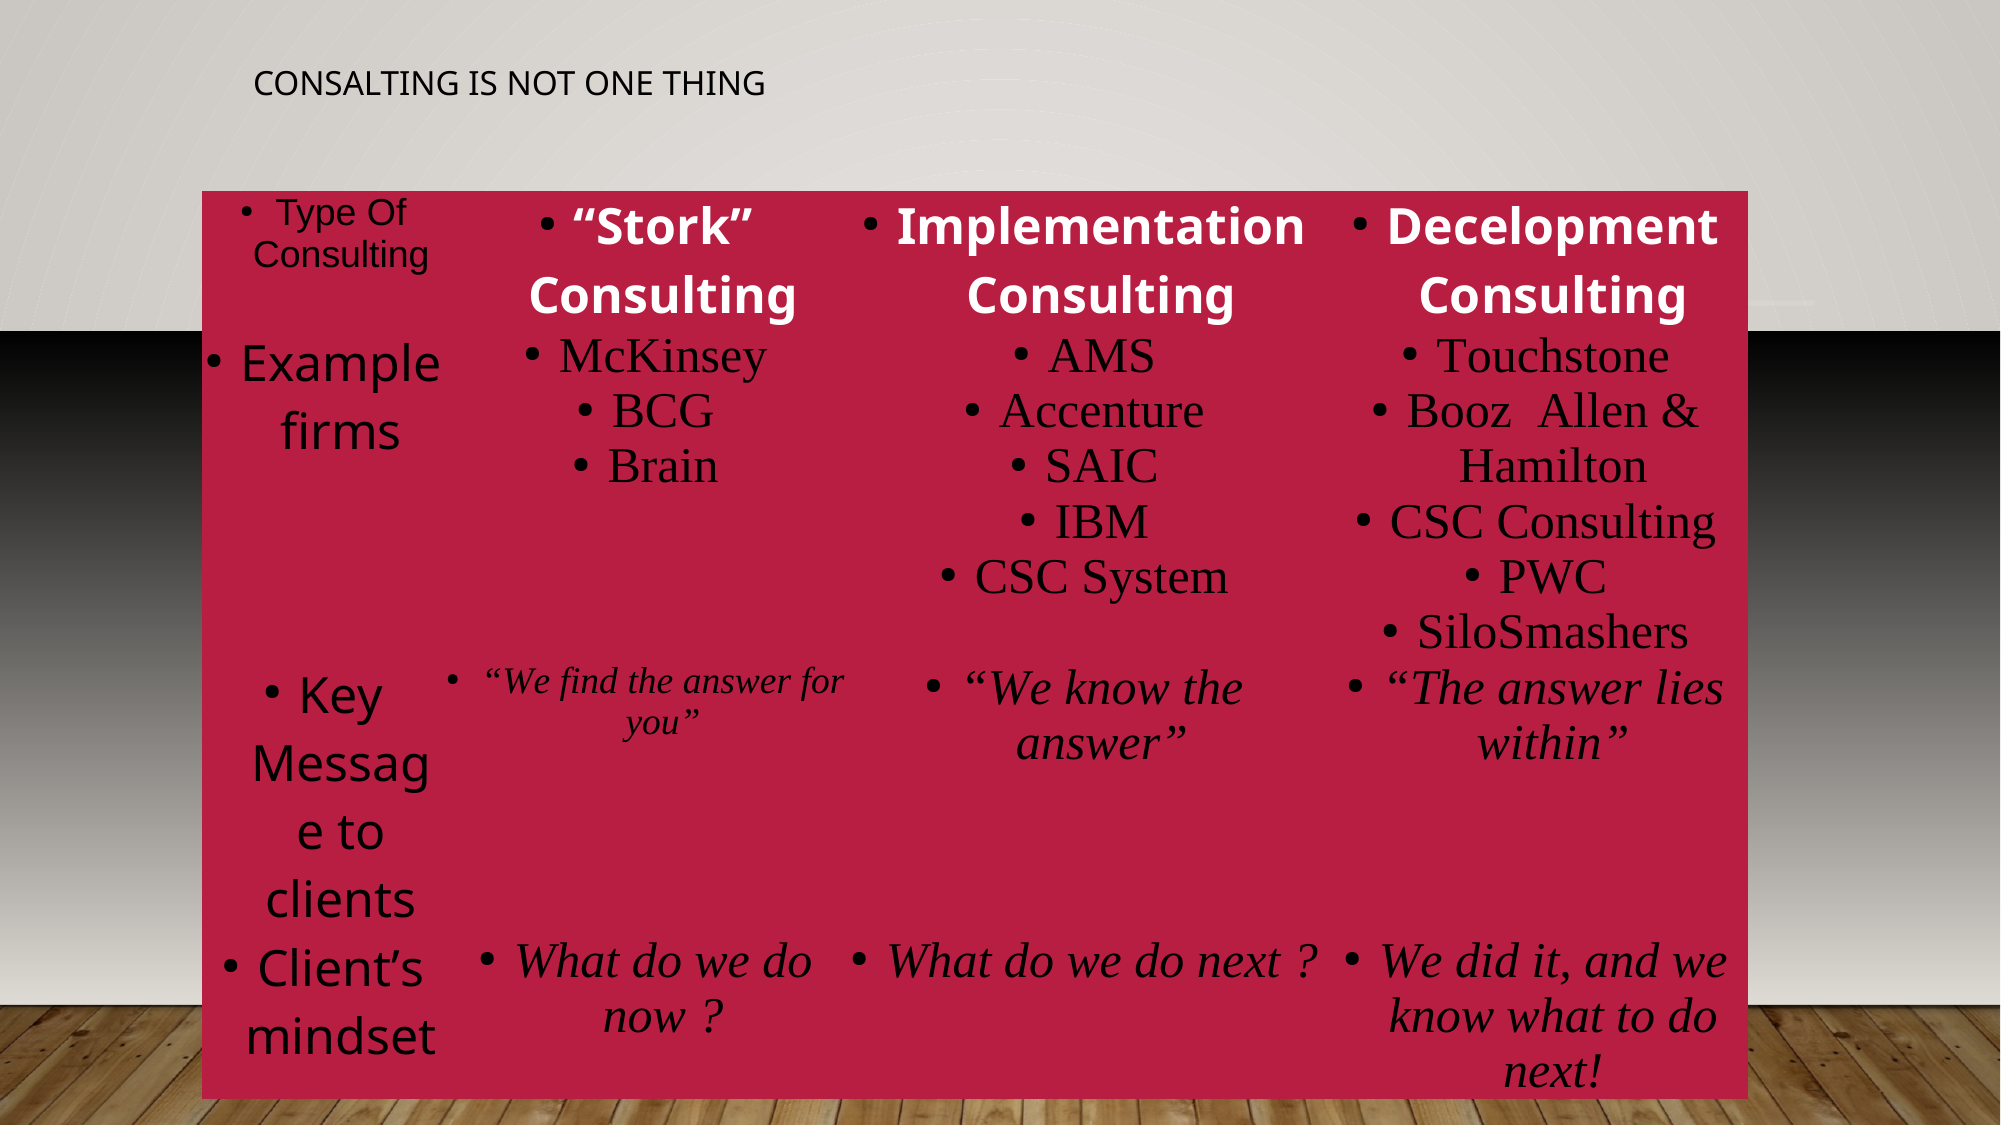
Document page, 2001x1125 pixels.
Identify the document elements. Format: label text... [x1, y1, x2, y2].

table_cell Touchstone Booz Allen & Hamilton CSC Consulting PWC SiloSmashers [1323, 328, 1748, 660]
table_cell We did it, and we know what to do next! [1323, 933, 1748, 1099]
table_cell Example firms [202, 328, 445, 660]
table_cell Key Message to clients [202, 660, 445, 933]
table_header Decelopment Consulting [1323, 191, 1748, 328]
table_cell What do we do next ? [846, 933, 1323, 1099]
table_cell McKinsey BCG Brain [445, 328, 846, 660]
table_header Implementation Consulting [846, 191, 1323, 328]
table_header Type Of Consulting [202, 191, 445, 328]
title Consalting is not one thing [238, 59, 1814, 126]
table_cell AMS Accenture SAIC IBM CSC System [846, 328, 1323, 660]
table_cell “We know the answer” [846, 660, 1323, 933]
table_header “Stork” Consulting [445, 191, 846, 328]
table_cell “The answer lies within” [1323, 660, 1748, 933]
table_cell What do we do now ? [445, 933, 846, 1099]
table_cell Client’s mindset [202, 933, 445, 1099]
table_cell “We find the answer for you” [445, 660, 846, 933]
